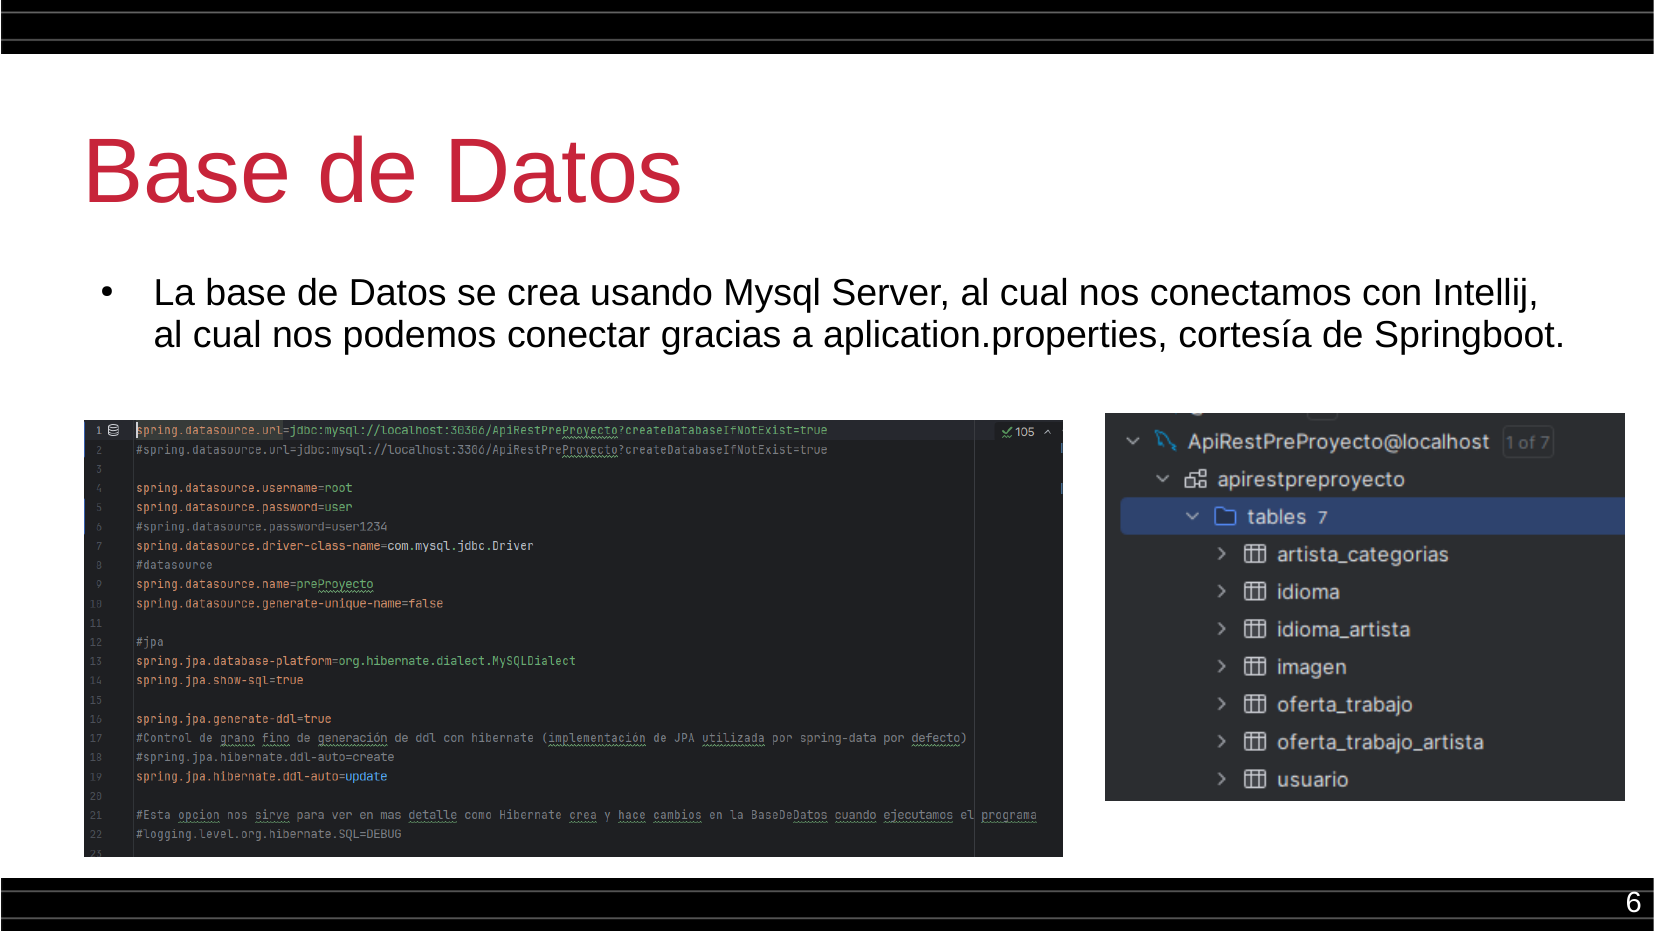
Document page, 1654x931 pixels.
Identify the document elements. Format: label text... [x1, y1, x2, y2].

picture [1105, 413, 1625, 801]
picture [1, 0, 1654, 54]
picture [84, 420, 1063, 857]
picture [1, 878, 1654, 931]
list La base de Datos se crea usando Mysql Server, al cual nos conectamos con Intellij, al cual nos podemos conectar gracias a aplication.properties, cortesía de Springboot. [82, 271, 1571, 758]
title Base de Datos [82, 92, 1571, 249]
